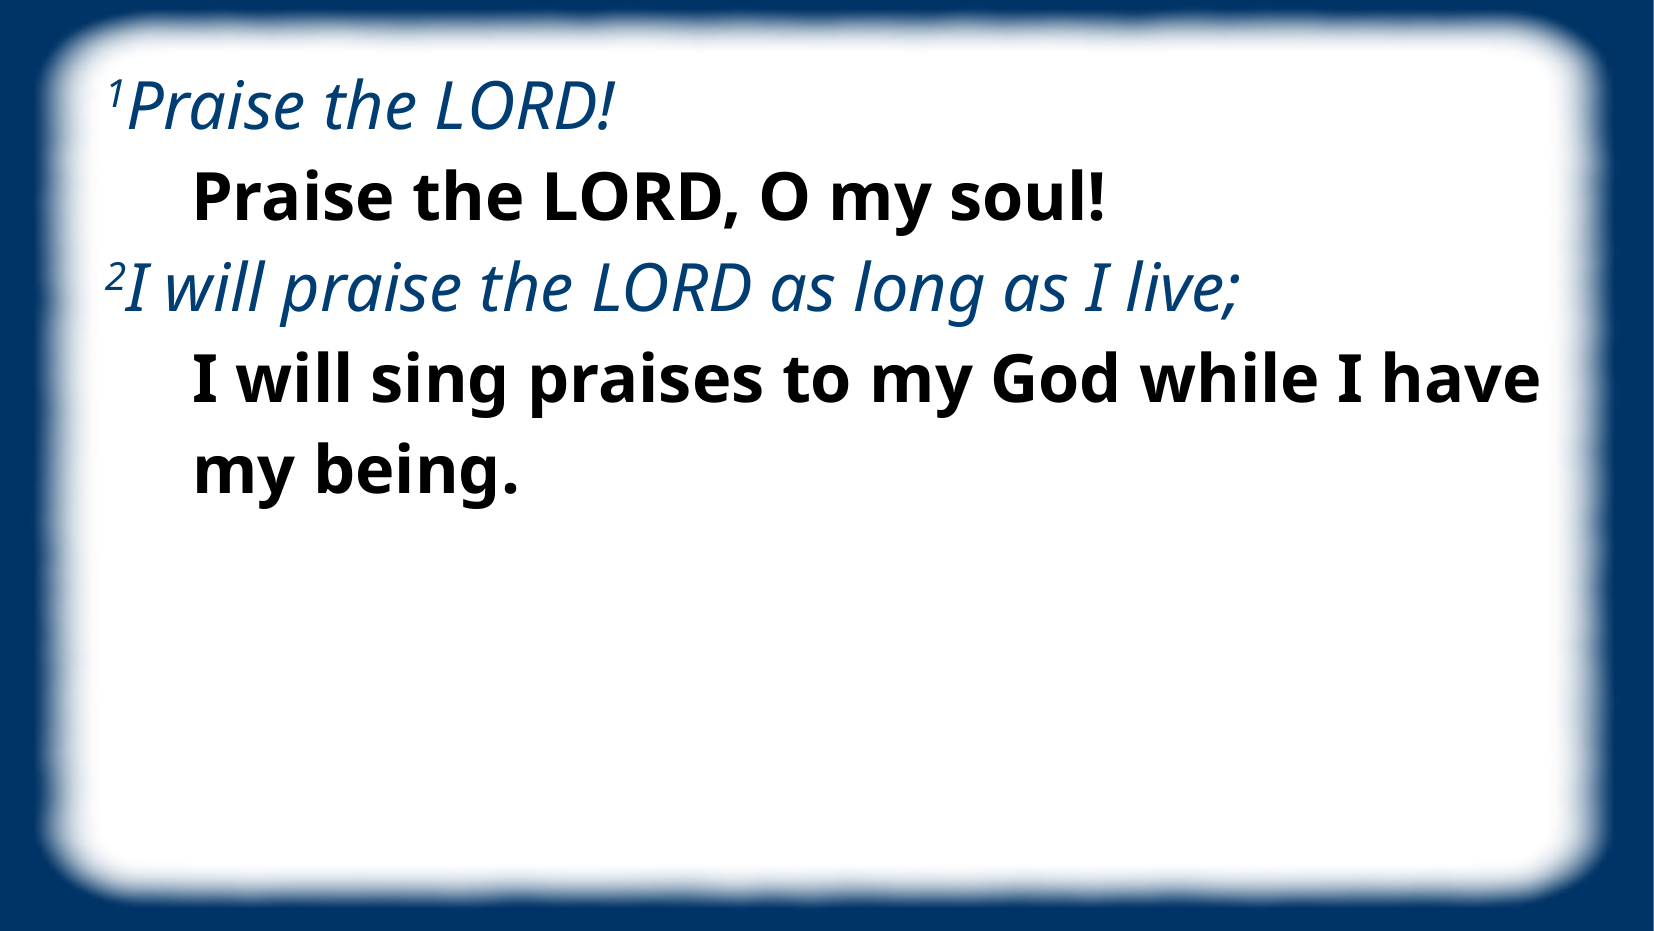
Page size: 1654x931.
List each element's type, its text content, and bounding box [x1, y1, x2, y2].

text_box 1Praise the LORD! Praise the LORD, O my soul! 2I will praise the LORD as long as I live; I will sing praises to my God while I have my being. [90, 51, 1576, 511]
picture [0, 0, 1654, 931]
